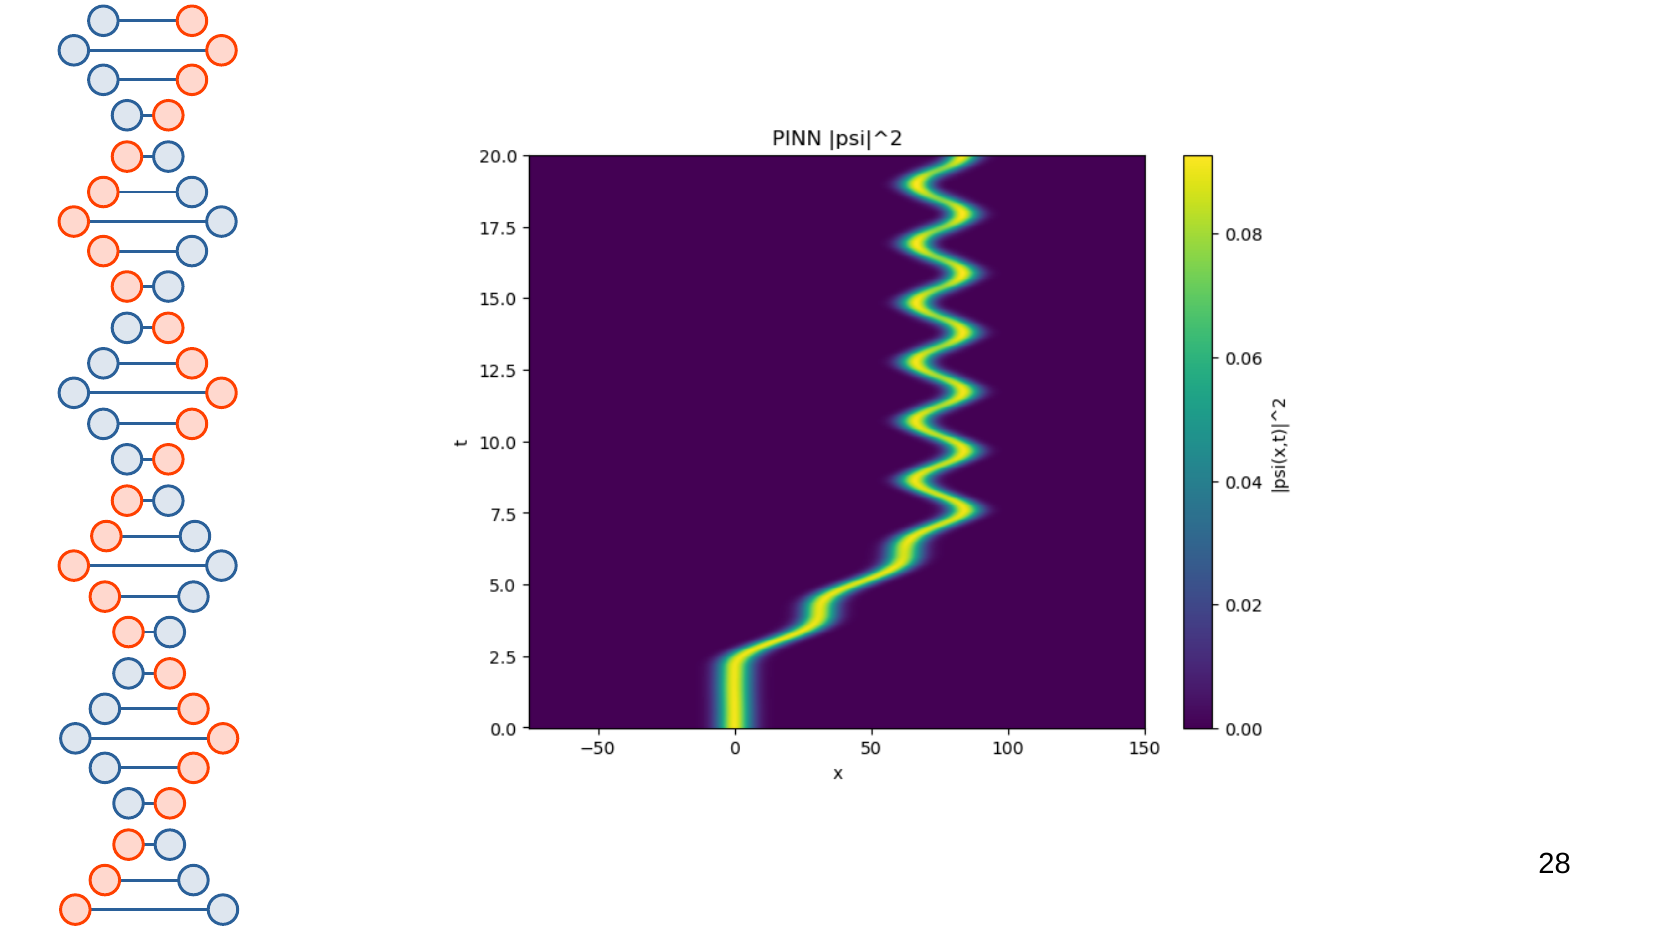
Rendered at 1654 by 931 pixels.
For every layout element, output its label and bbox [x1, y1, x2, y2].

picture [442, 118, 1300, 794]
